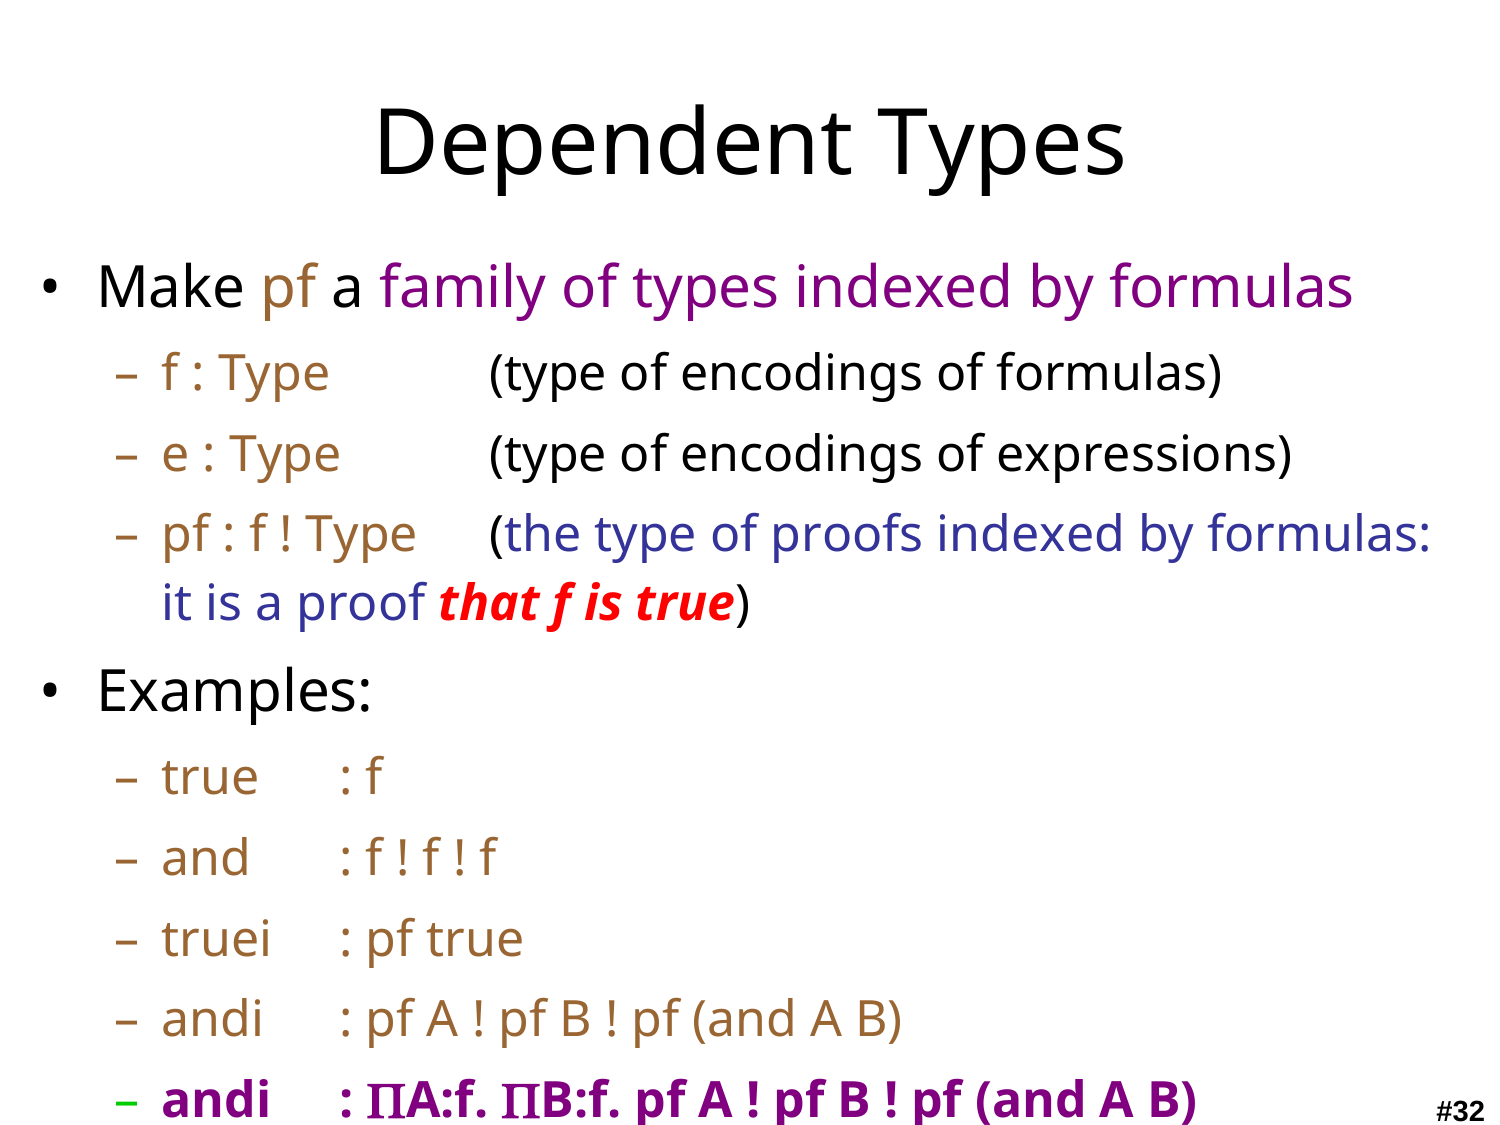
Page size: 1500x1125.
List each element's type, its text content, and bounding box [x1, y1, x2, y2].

list Make pf a family of types indexed by formulas f : Type (type of encodings of formulas) e : Type (type of encodings of expressions) pf : f ! Type (the type of proofs indexed by formulas: it is a proof that f is true) Examples: true : f and : f ! f ! f truei : pf true andi : pf A ! pf B ! pf (and A B) andi : A:f. B:f. pf A ! pf B ! pf (and A B) (A:f.X means “forall A of type f, dependent type X”, see next lecture) [24, 237, 1476, 1099]
title Dependent Types [24, 45, 1476, 233]
